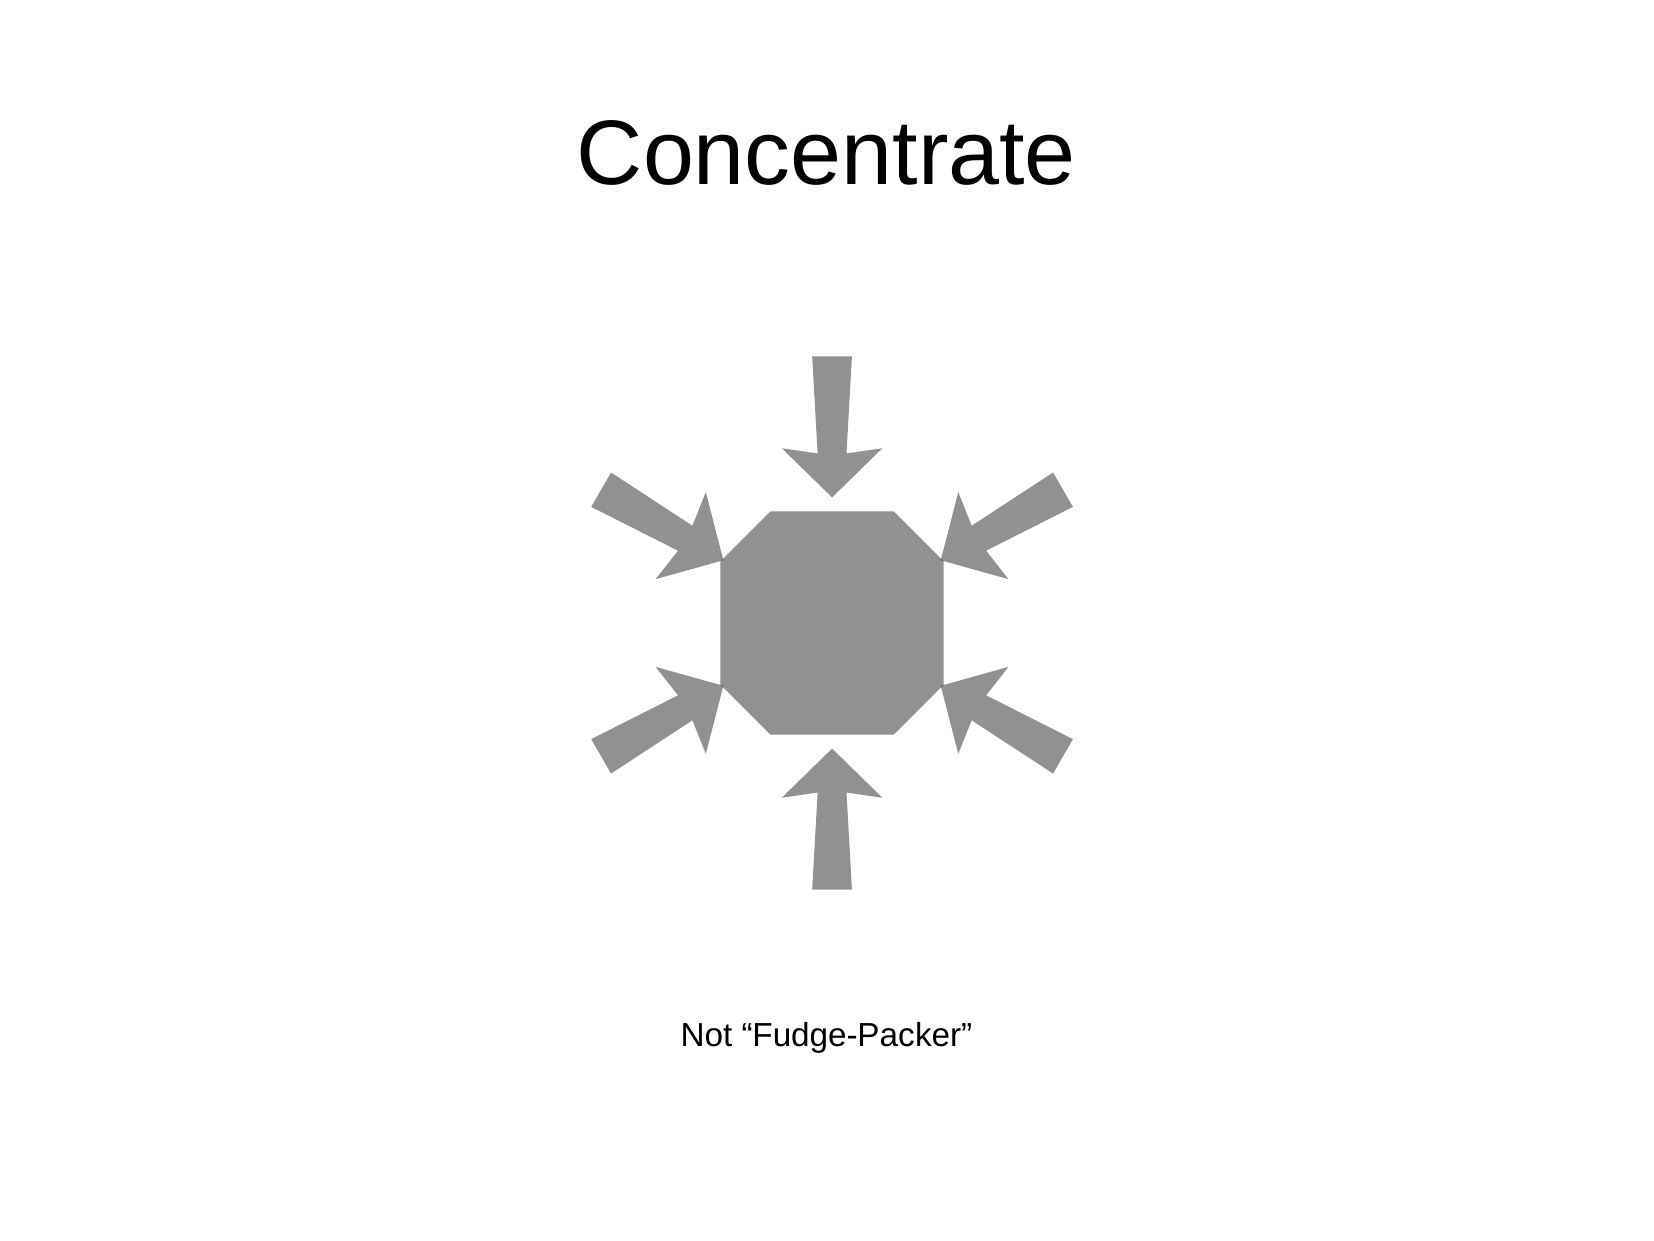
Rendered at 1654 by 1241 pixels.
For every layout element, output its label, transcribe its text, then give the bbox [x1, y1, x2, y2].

title Concentrate [82, 56, 1571, 250]
picture [565, 356, 1099, 890]
subtitle Not “Fudge-Packer” [82, 297, 1571, 1102]
